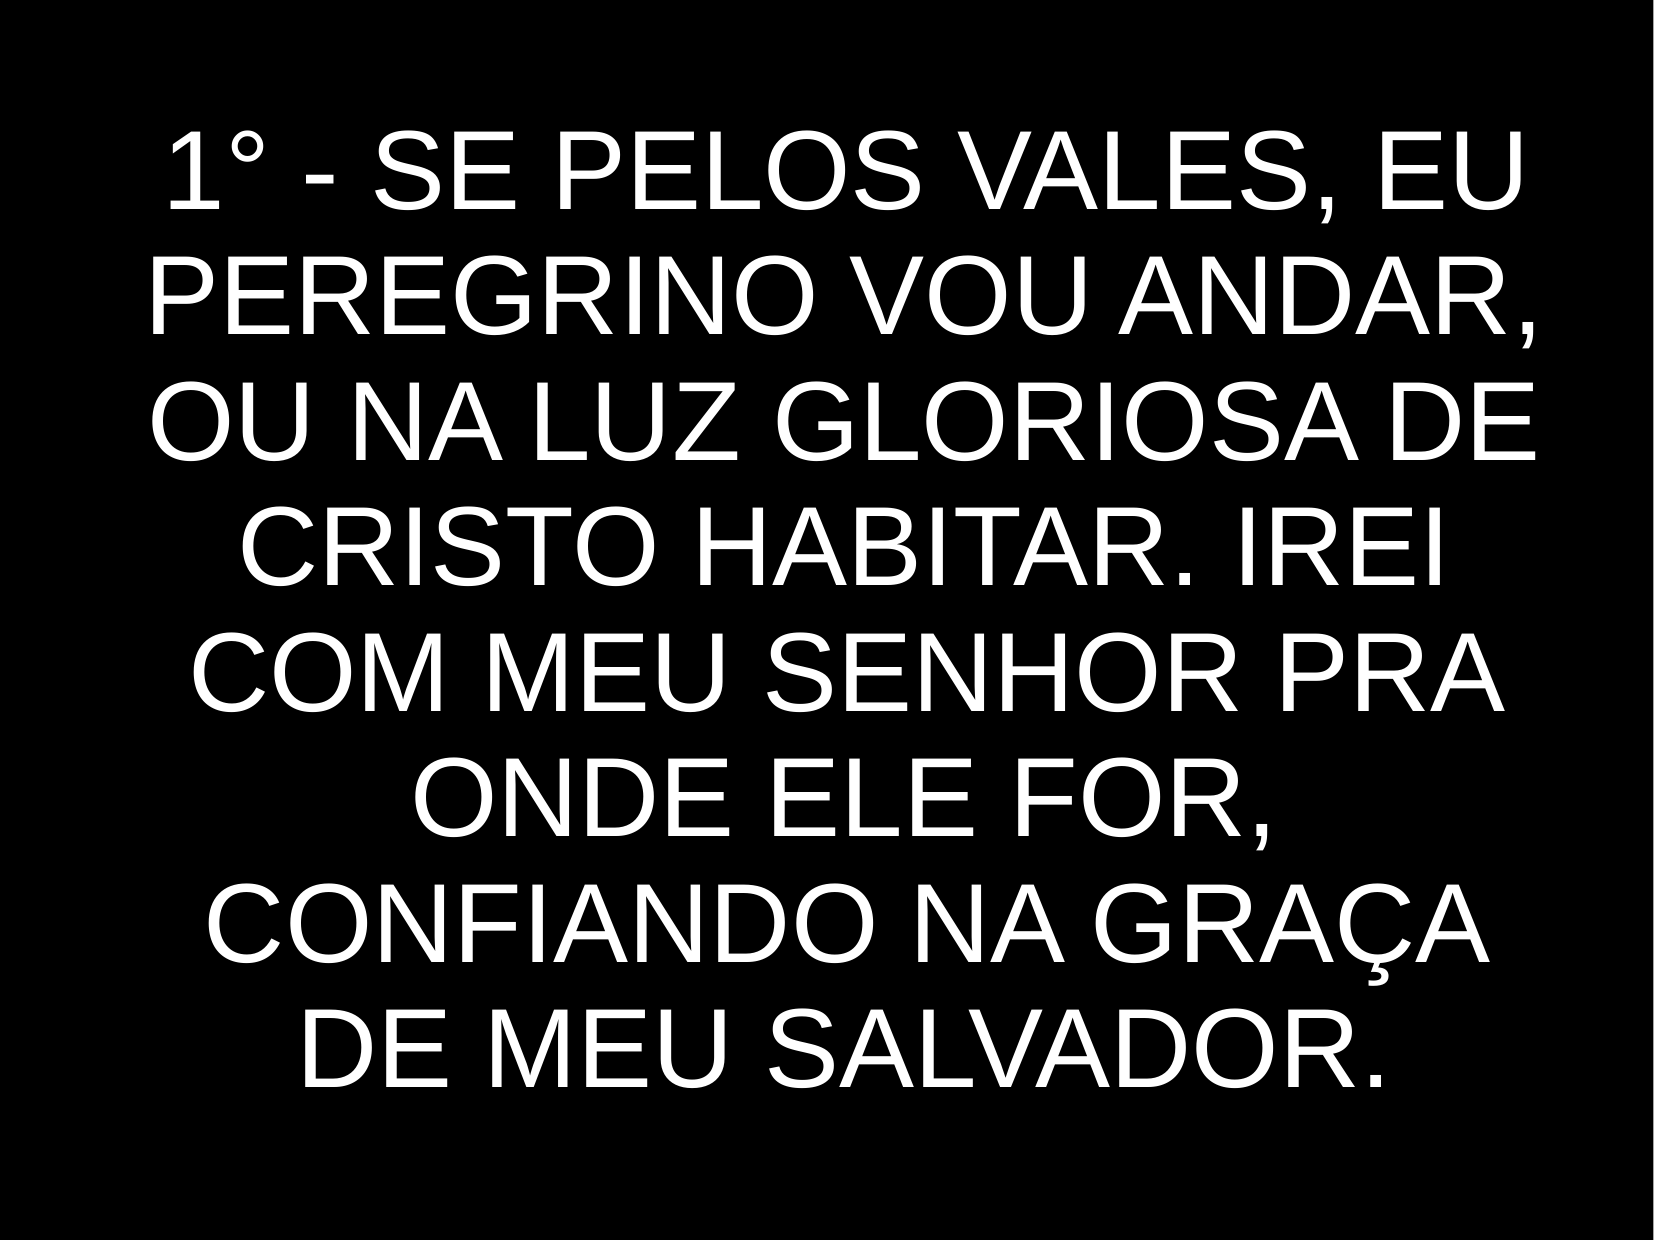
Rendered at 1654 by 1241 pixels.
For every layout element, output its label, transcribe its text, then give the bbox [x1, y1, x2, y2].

text_box 1° - SE PELOS VALES, EU PEREGRINO VOU ANDAR, OU NA LUZ GLORIOSA DE CRISTO HABITAR. IREI COM MEU SENHOR PRA ONDE ELE FOR, CONFIANDO NA GRAÇA DE MEU SALVADOR. [82, 49, 1571, 1170]
